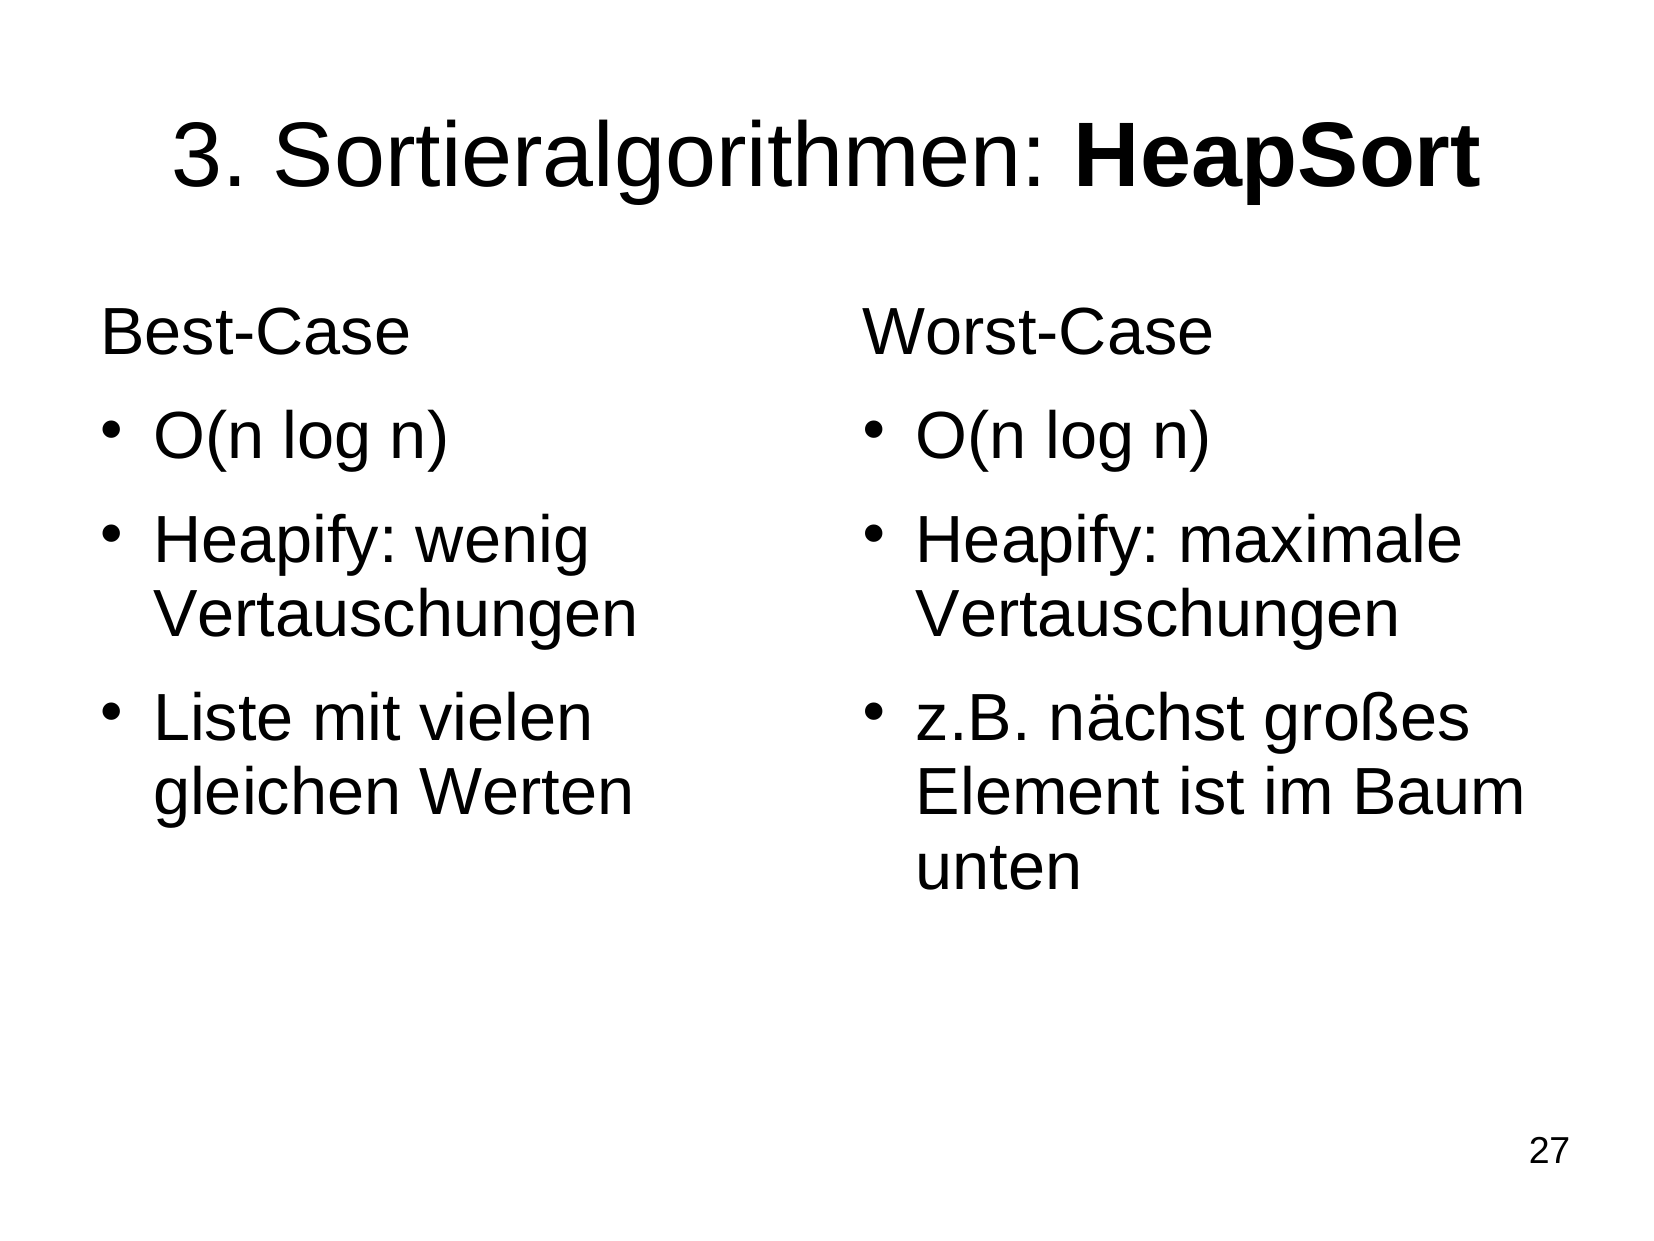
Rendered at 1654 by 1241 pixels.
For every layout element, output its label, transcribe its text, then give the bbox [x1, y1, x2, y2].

list Worst-Case O(n log n) Heapify: maximale Vertauschungen z.B. nächst großes Element ist im Baum unten [845, 290, 1572, 1109]
list Best-Case O(n log n) Heapify: wenig Vertauschungen Liste mit vielen gleichen Werten [82, 290, 809, 1109]
title 3. Sortieralgorithmen: HeapSort [82, 49, 1571, 257]
